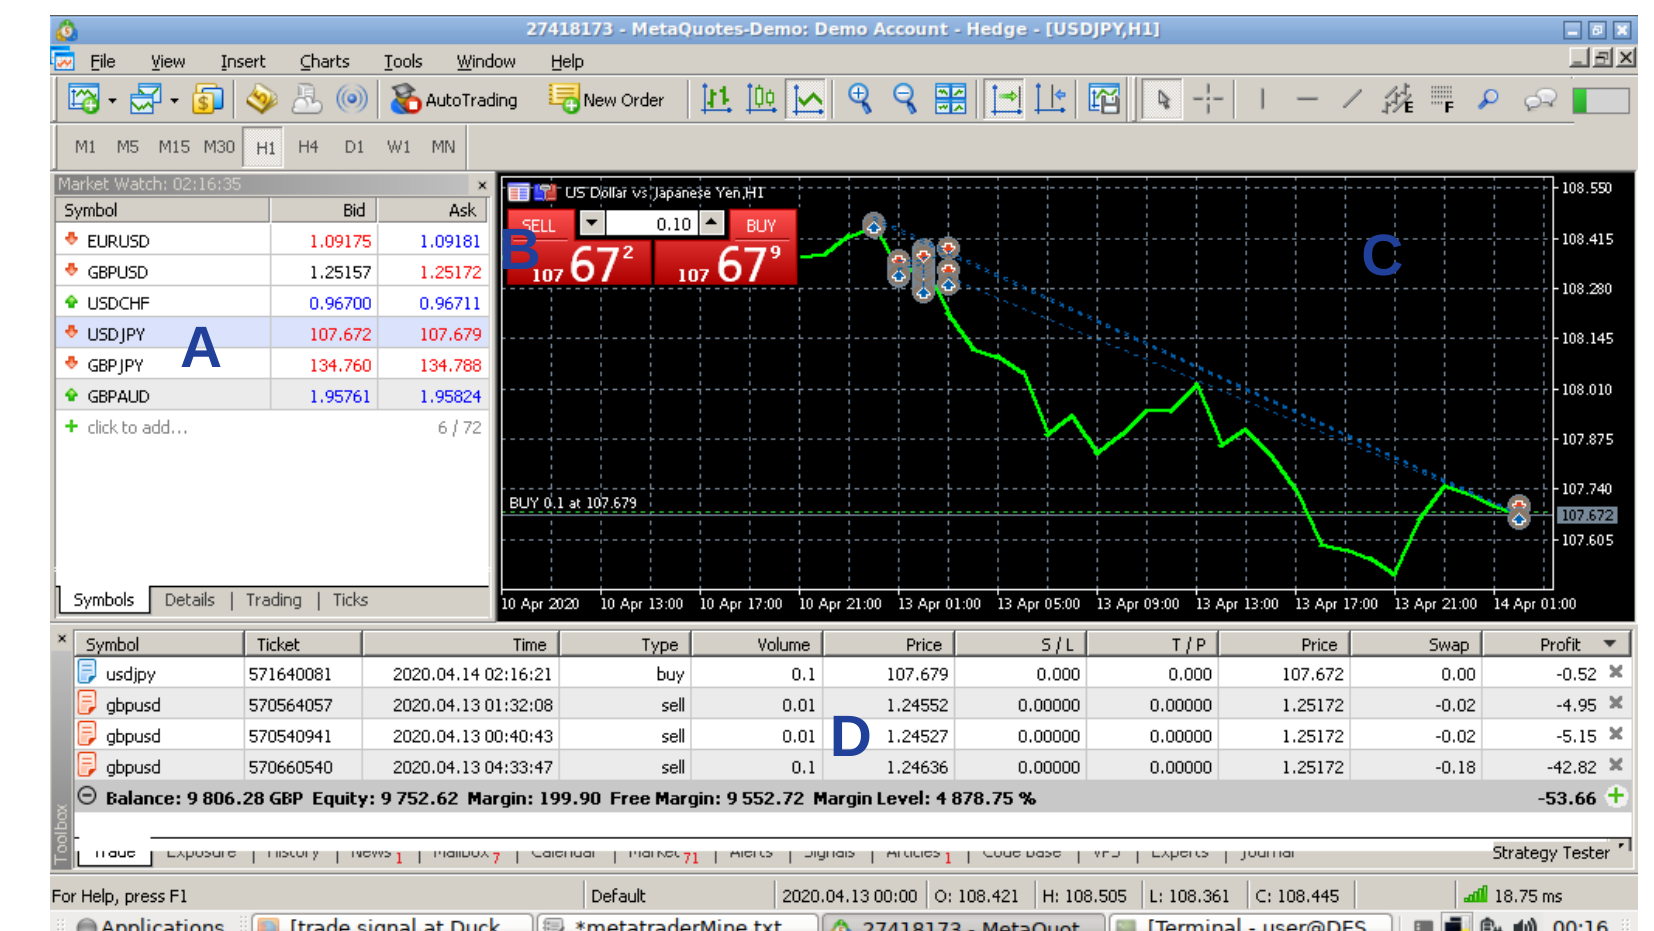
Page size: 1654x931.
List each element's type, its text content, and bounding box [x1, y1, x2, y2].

picture [50, 15, 1638, 931]
text_box D [814, 696, 887, 777]
text_box B [484, 209, 697, 343]
text_box A [165, 307, 615, 567]
text_box C [1346, 215, 1501, 296]
